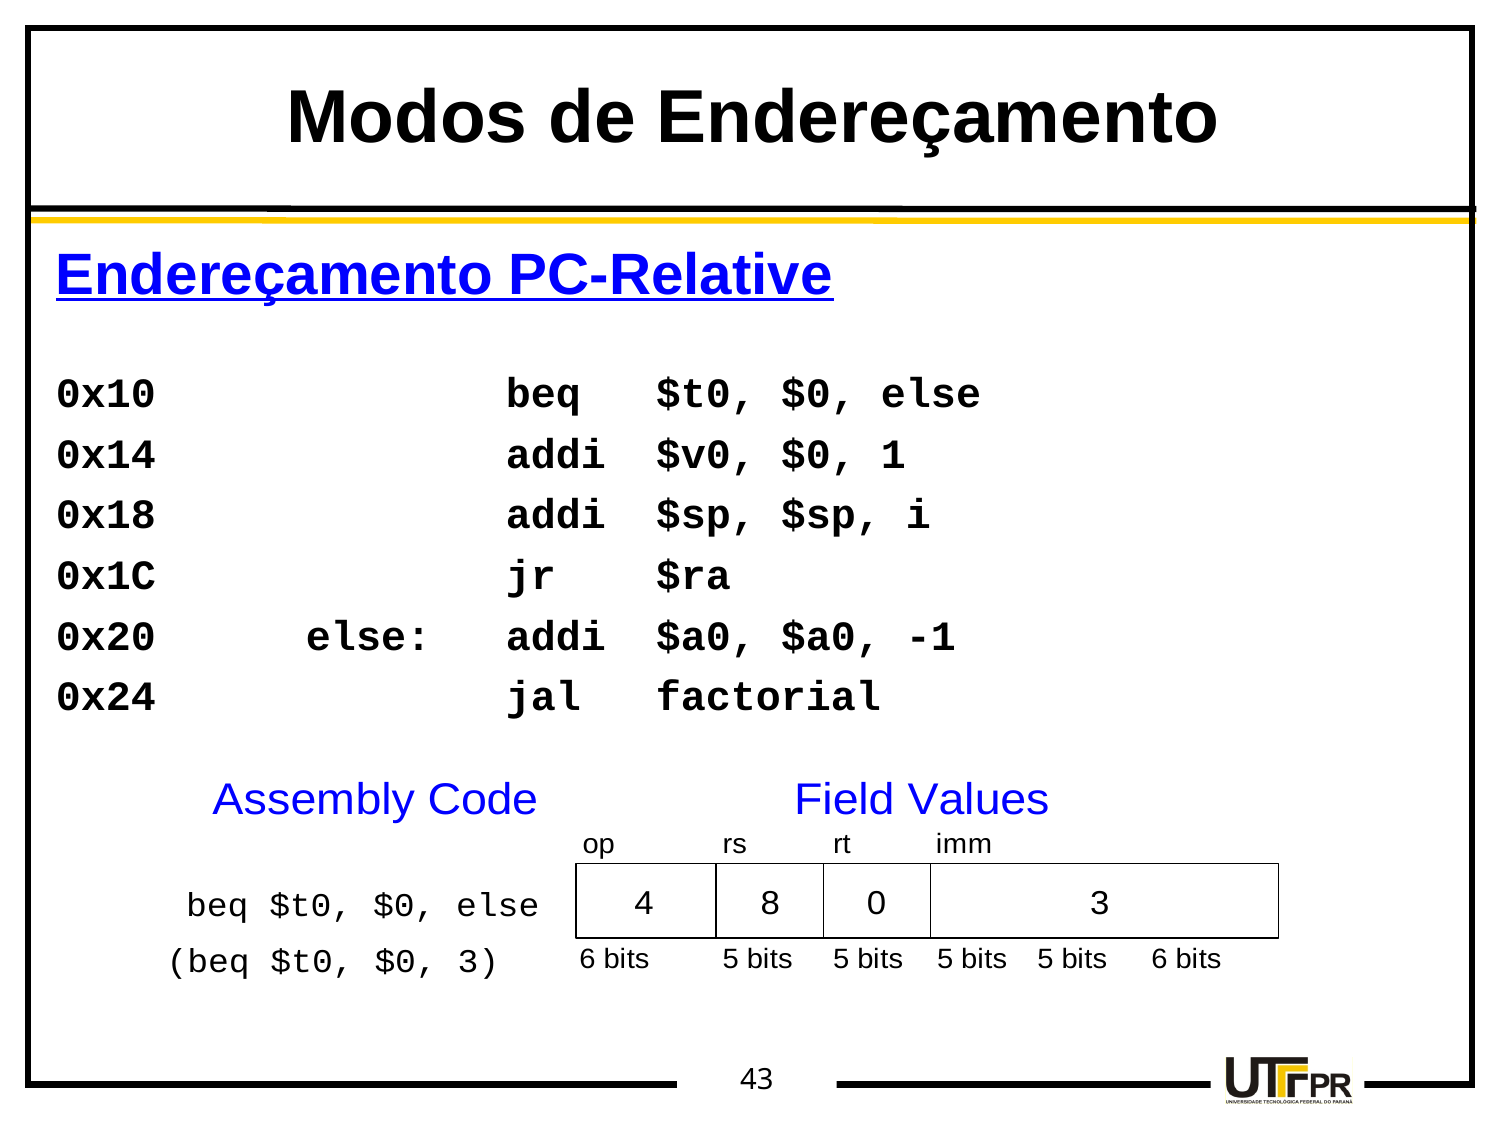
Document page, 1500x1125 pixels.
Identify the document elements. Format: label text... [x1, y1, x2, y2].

list Endereçamento PC-Relative 0x10 beq $t0, $0, else 0x14 addi $v0, $0, 1 0x18 addi $sp, $sp, i 0x1C jr $ra 0x20 else: addi $a0, $a0, -1 0x24 jal factorial [41, 237, 1447, 1004]
title Modos de Endereçamento [29, 29, 1477, 207]
chart [137, 761, 1288, 1000]
picture [1225, 1057, 1353, 1104]
